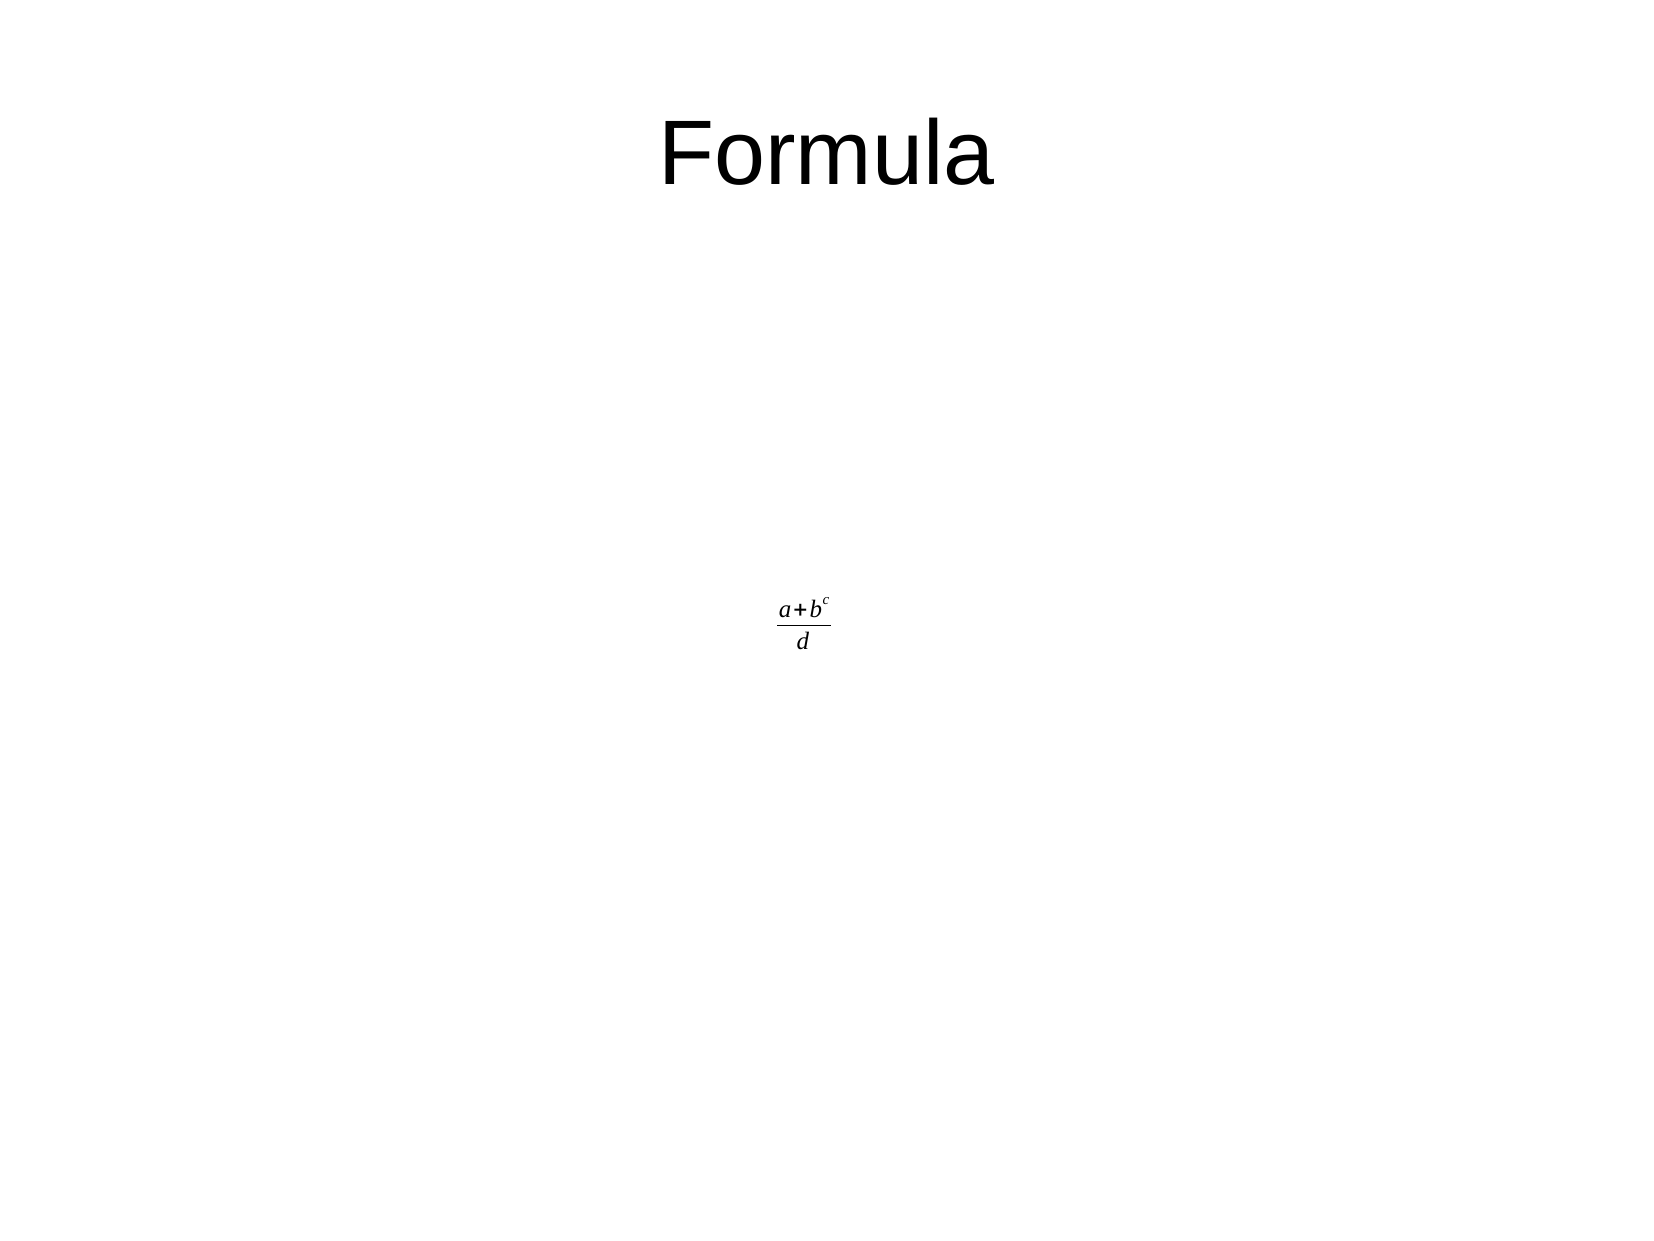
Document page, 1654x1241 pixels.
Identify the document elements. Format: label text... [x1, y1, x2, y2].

title Formula [82, 49, 1571, 257]
chart [769, 591, 839, 655]
